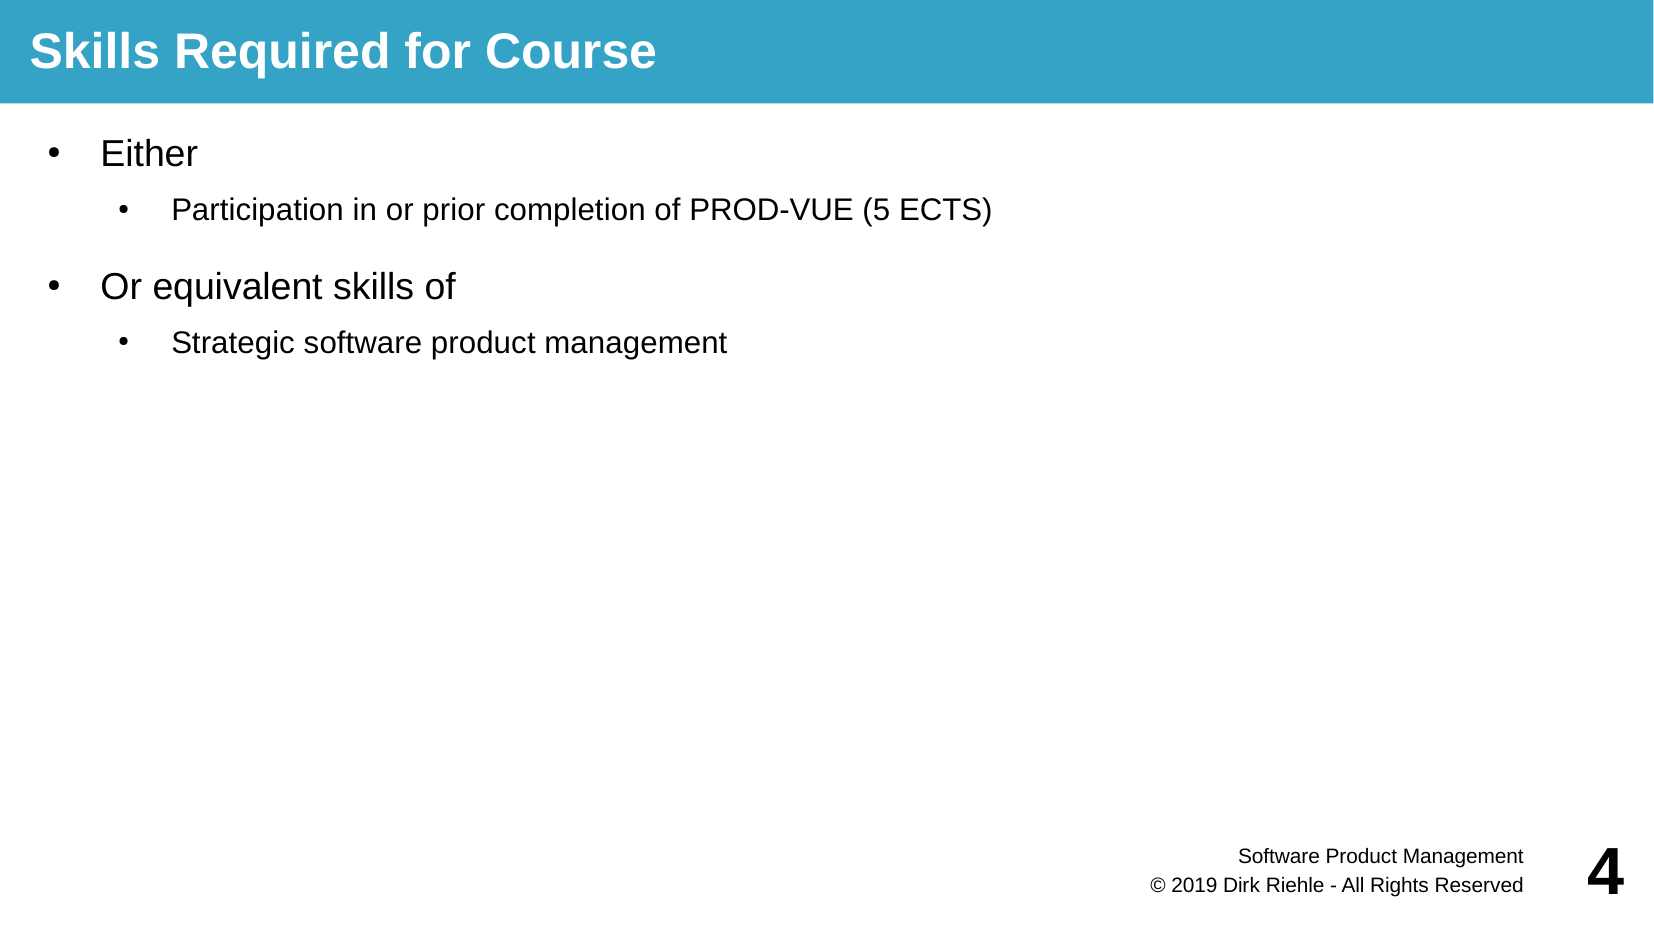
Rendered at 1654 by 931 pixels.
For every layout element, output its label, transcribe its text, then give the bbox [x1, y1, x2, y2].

title Skills Required for Course [0, 0, 1654, 104]
list Either Participation in or prior completion of PROD-VUE (5 ECTS) Or equivalent skills of Strategic software product management [29, 132, 1625, 813]
